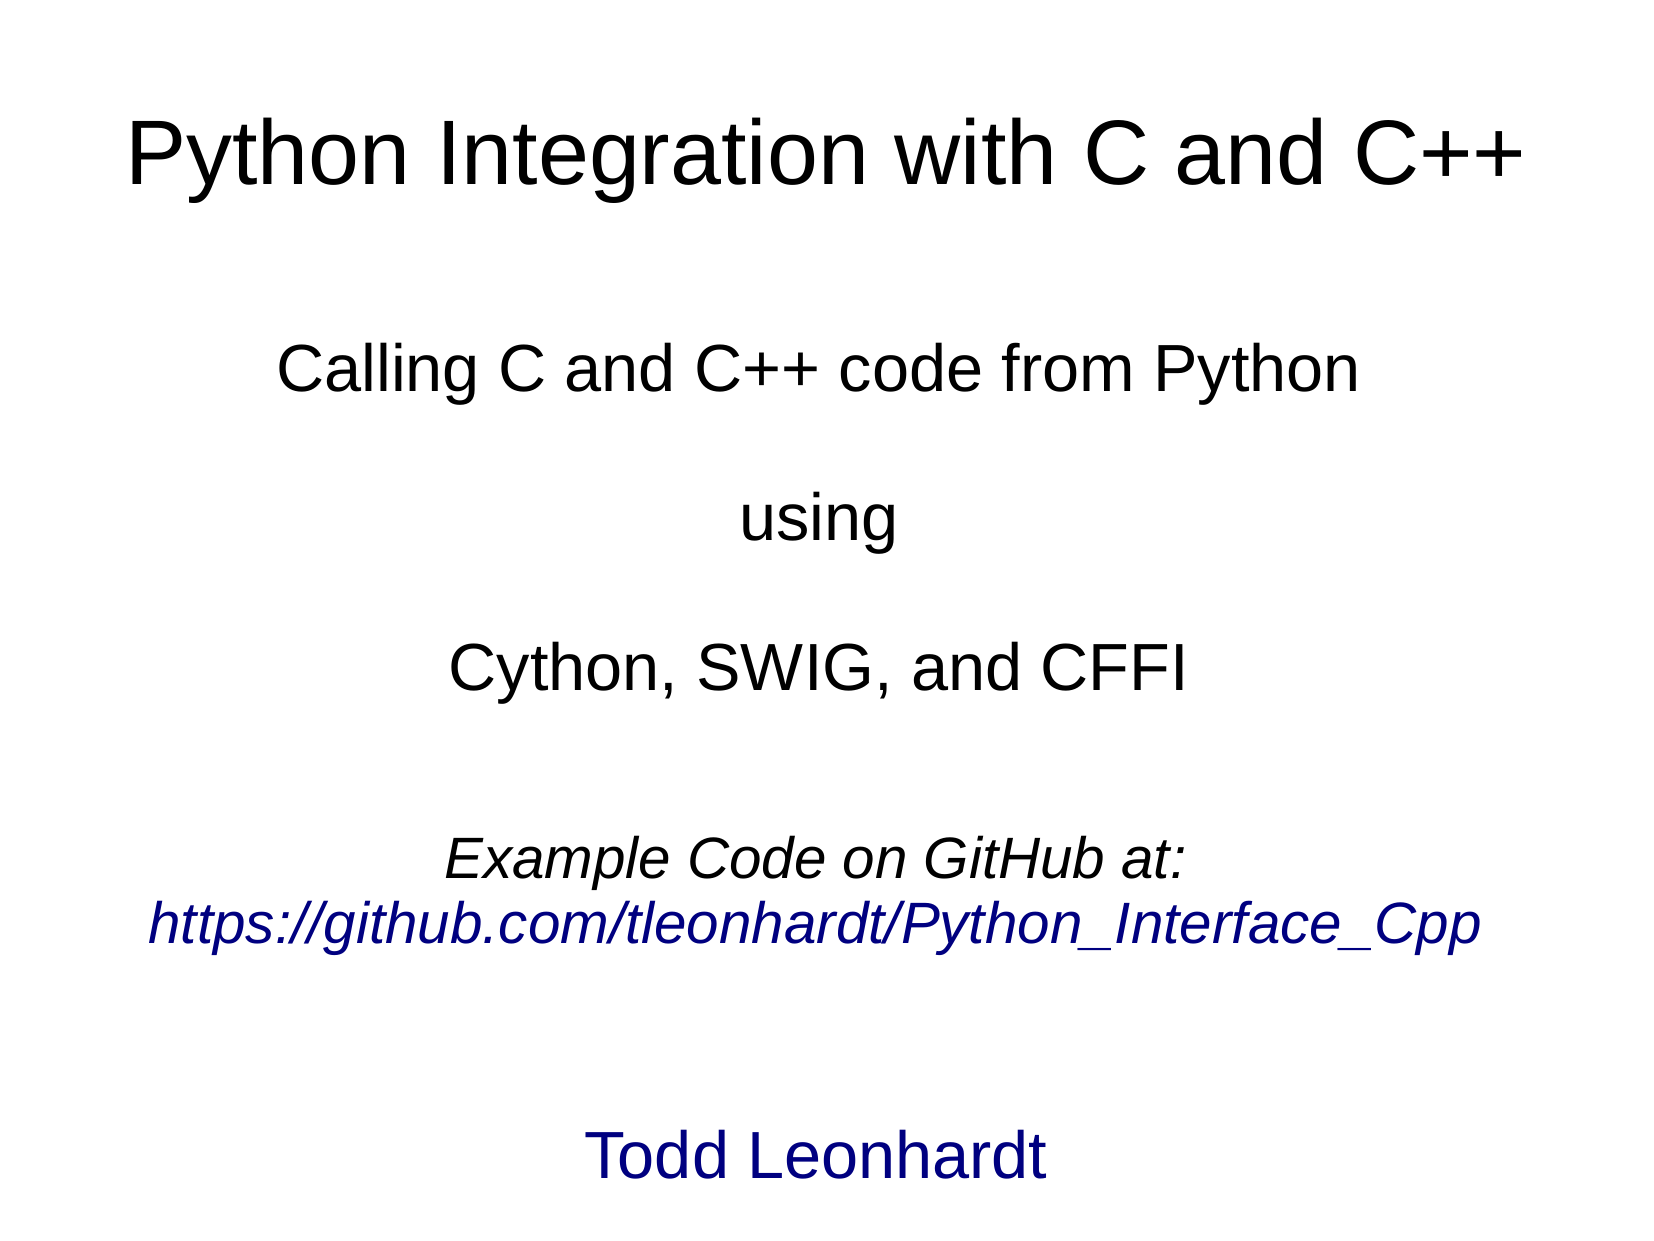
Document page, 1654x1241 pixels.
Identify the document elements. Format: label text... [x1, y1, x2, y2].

text_box Example Code on GitHub at: https://github.com/tleonhardt/Python_Interface_Cpp [71, 778, 1561, 1004]
text_box Todd Leonhardt [71, 1043, 1561, 1241]
title Python Integration with C and C++ [82, 49, 1571, 257]
subtitle Calling C and C++ code from Python using Cython, SWIG, and CFFI [75, 256, 1564, 779]
